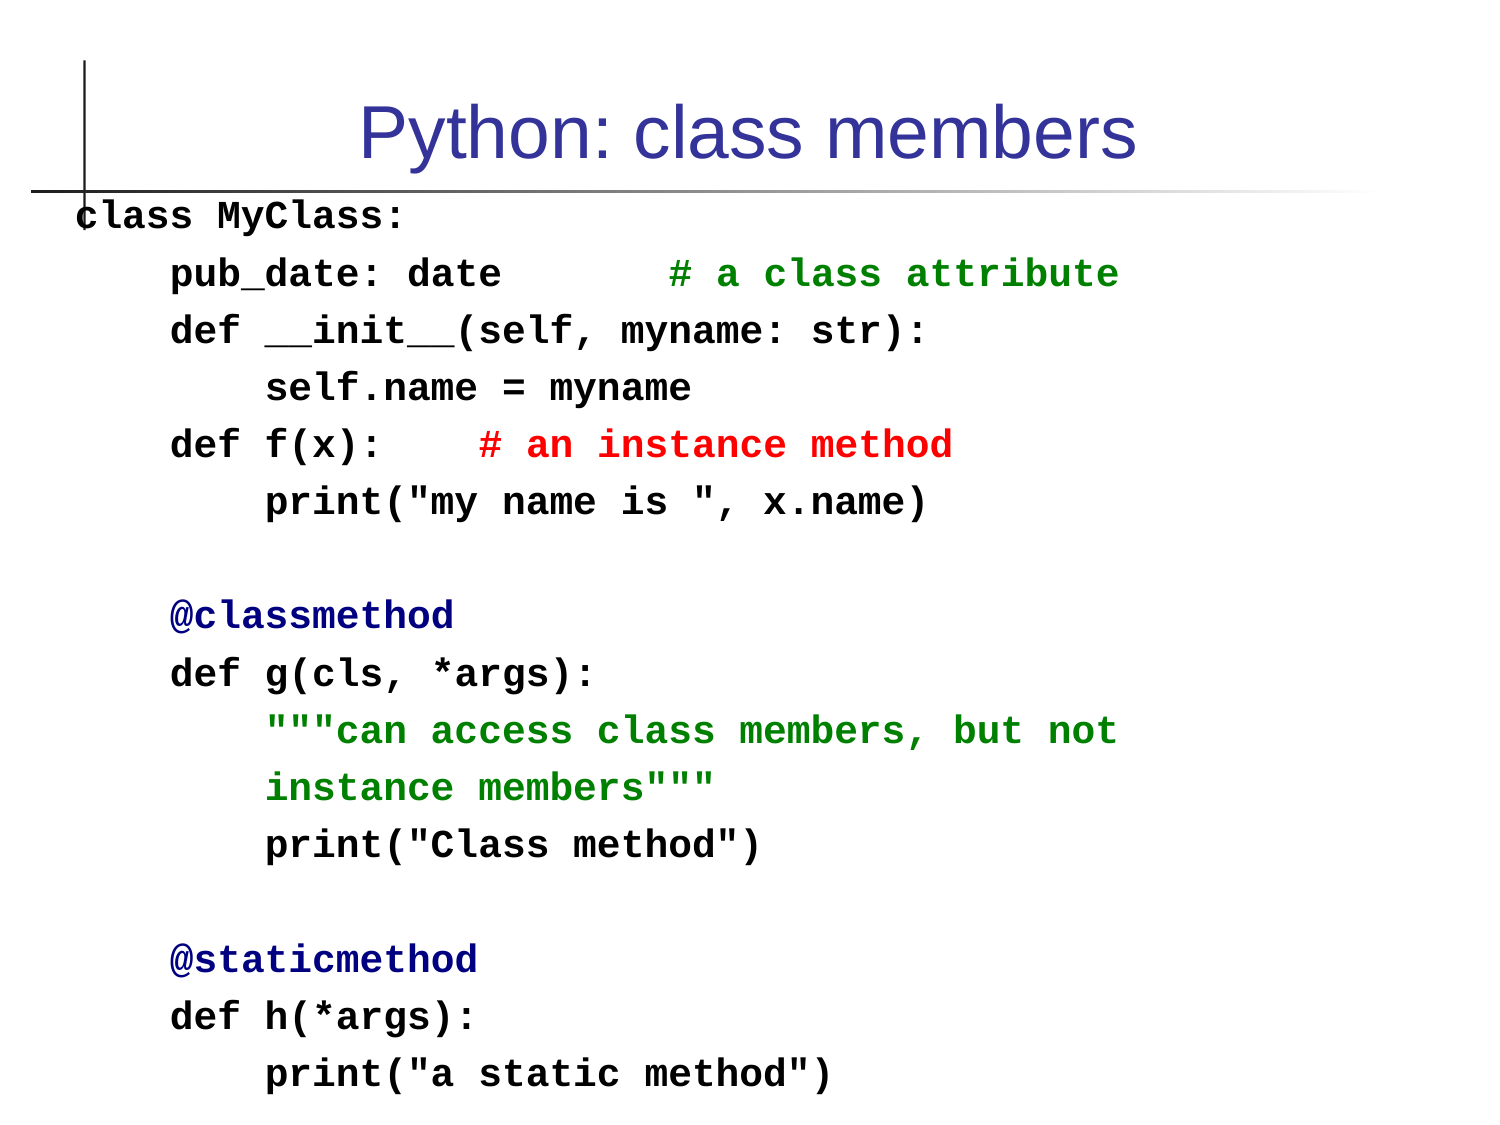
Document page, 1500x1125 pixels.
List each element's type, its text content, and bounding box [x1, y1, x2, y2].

list class MyClass: pub_date: date # a class attribute def __init__(self, myname: str): self.name = myname def f(x): # an instance method print("my name is ", x.name) @classmethod def g(cls, *args): """can access class members, but not instance members""" print("Class method") @staticmethod def h(*args): print("a static method") [60, 181, 1408, 1111]
title Python: class members [100, 42, 1397, 181]
